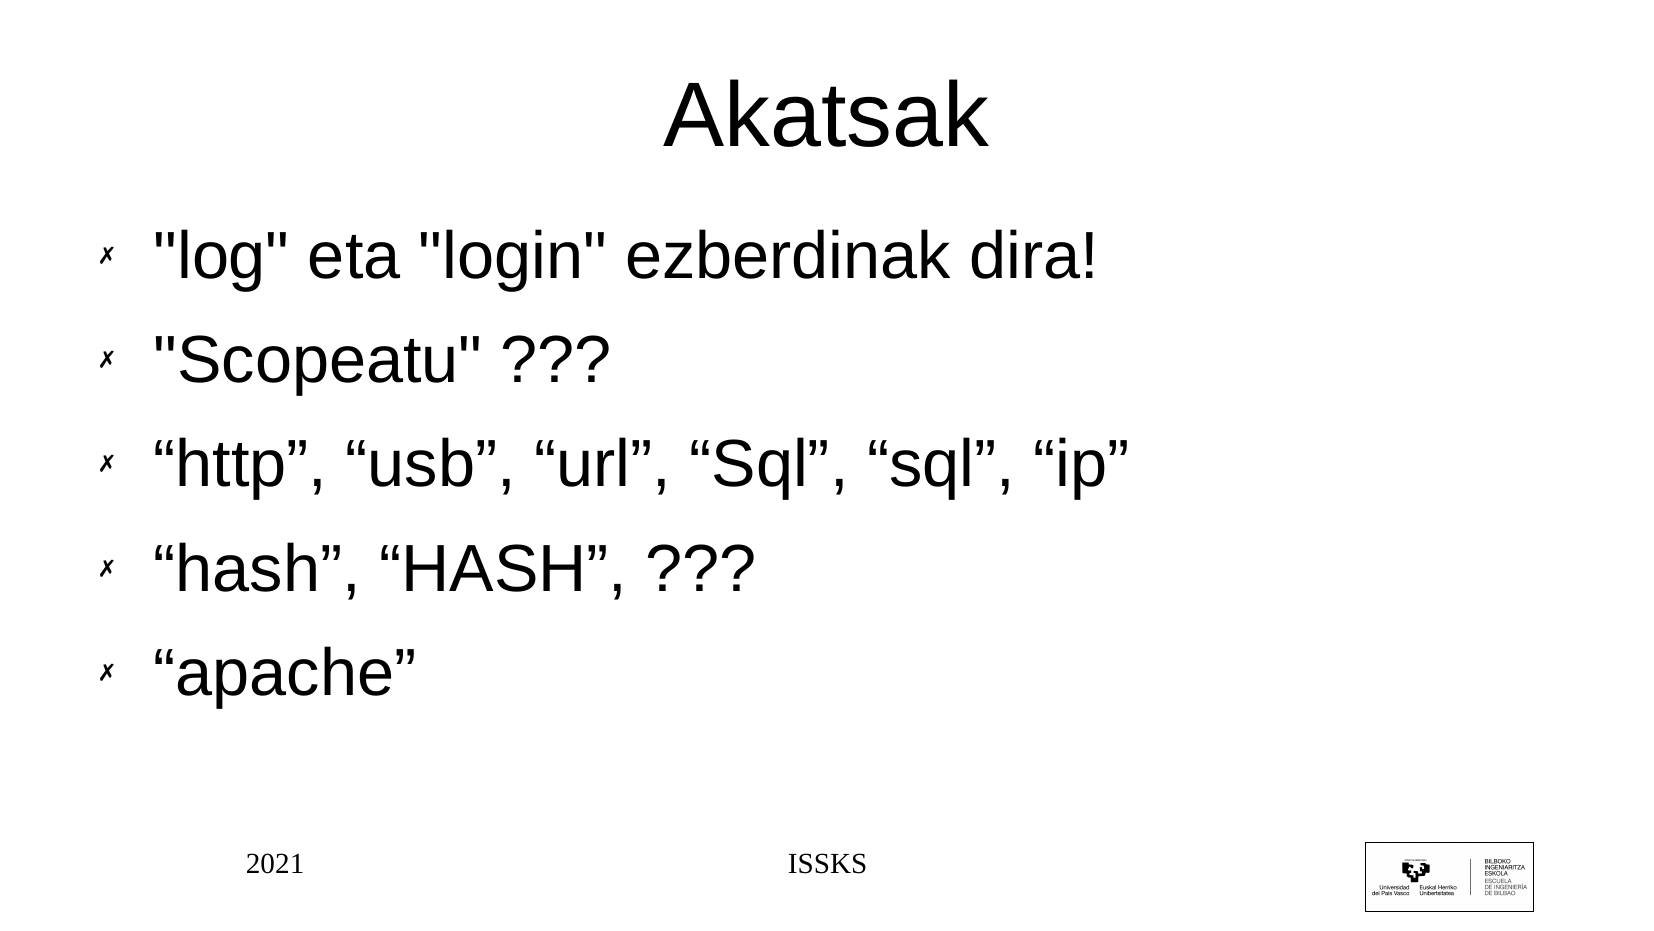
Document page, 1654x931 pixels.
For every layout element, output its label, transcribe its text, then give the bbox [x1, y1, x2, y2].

list "log" eta "login" ezberdinak dira! "Scopeatu" ??? “http”, “usb”, “url”, “Sql”, “sql”, “ip” “hash”, “HASH”, ??? “apache” [82, 217, 1571, 758]
title Akatsak [82, 37, 1571, 193]
picture [1366, 843, 1533, 911]
